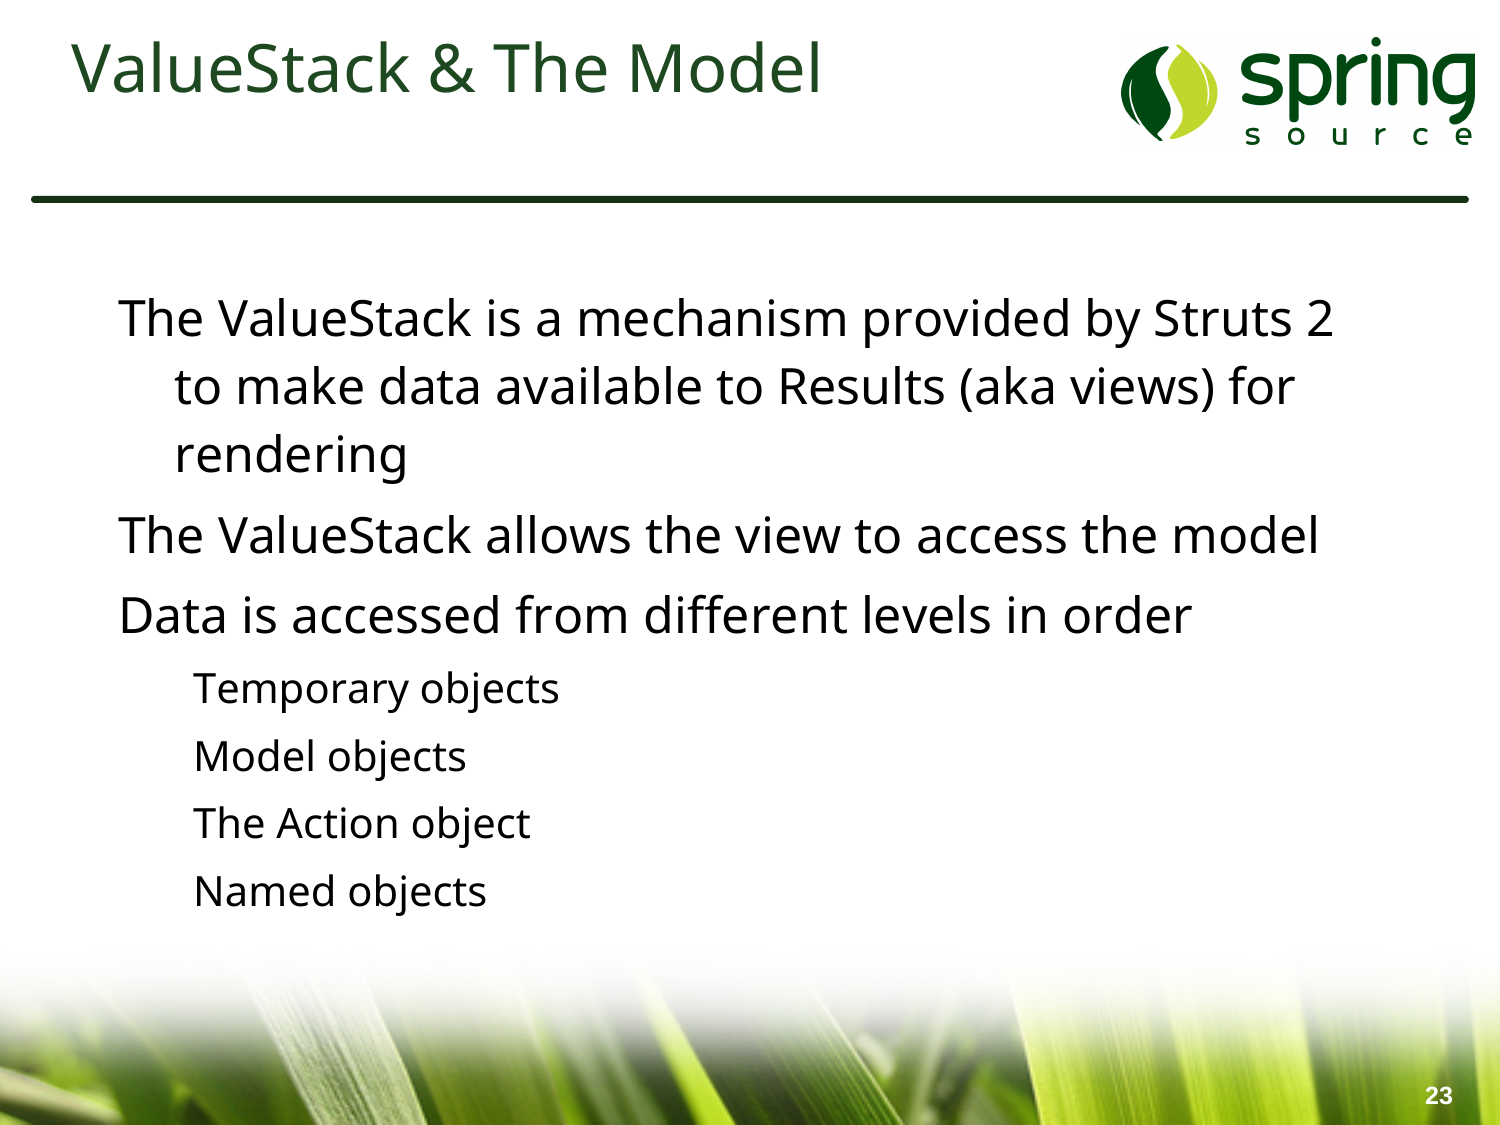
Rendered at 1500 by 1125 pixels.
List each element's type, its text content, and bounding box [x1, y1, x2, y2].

picture [0, 944, 1500, 1125]
picture [1121, 37, 1475, 145]
list The ValueStack is a mechanism provided by Struts 2 to make data available to Results (aka views) for rendering The ValueStack allows the view to access the model Data is accessed from different levels in order Temporary objects Model objects The Action object Named objects [103, 275, 1394, 938]
title ValueStack & The Model [56, 13, 1089, 176]
